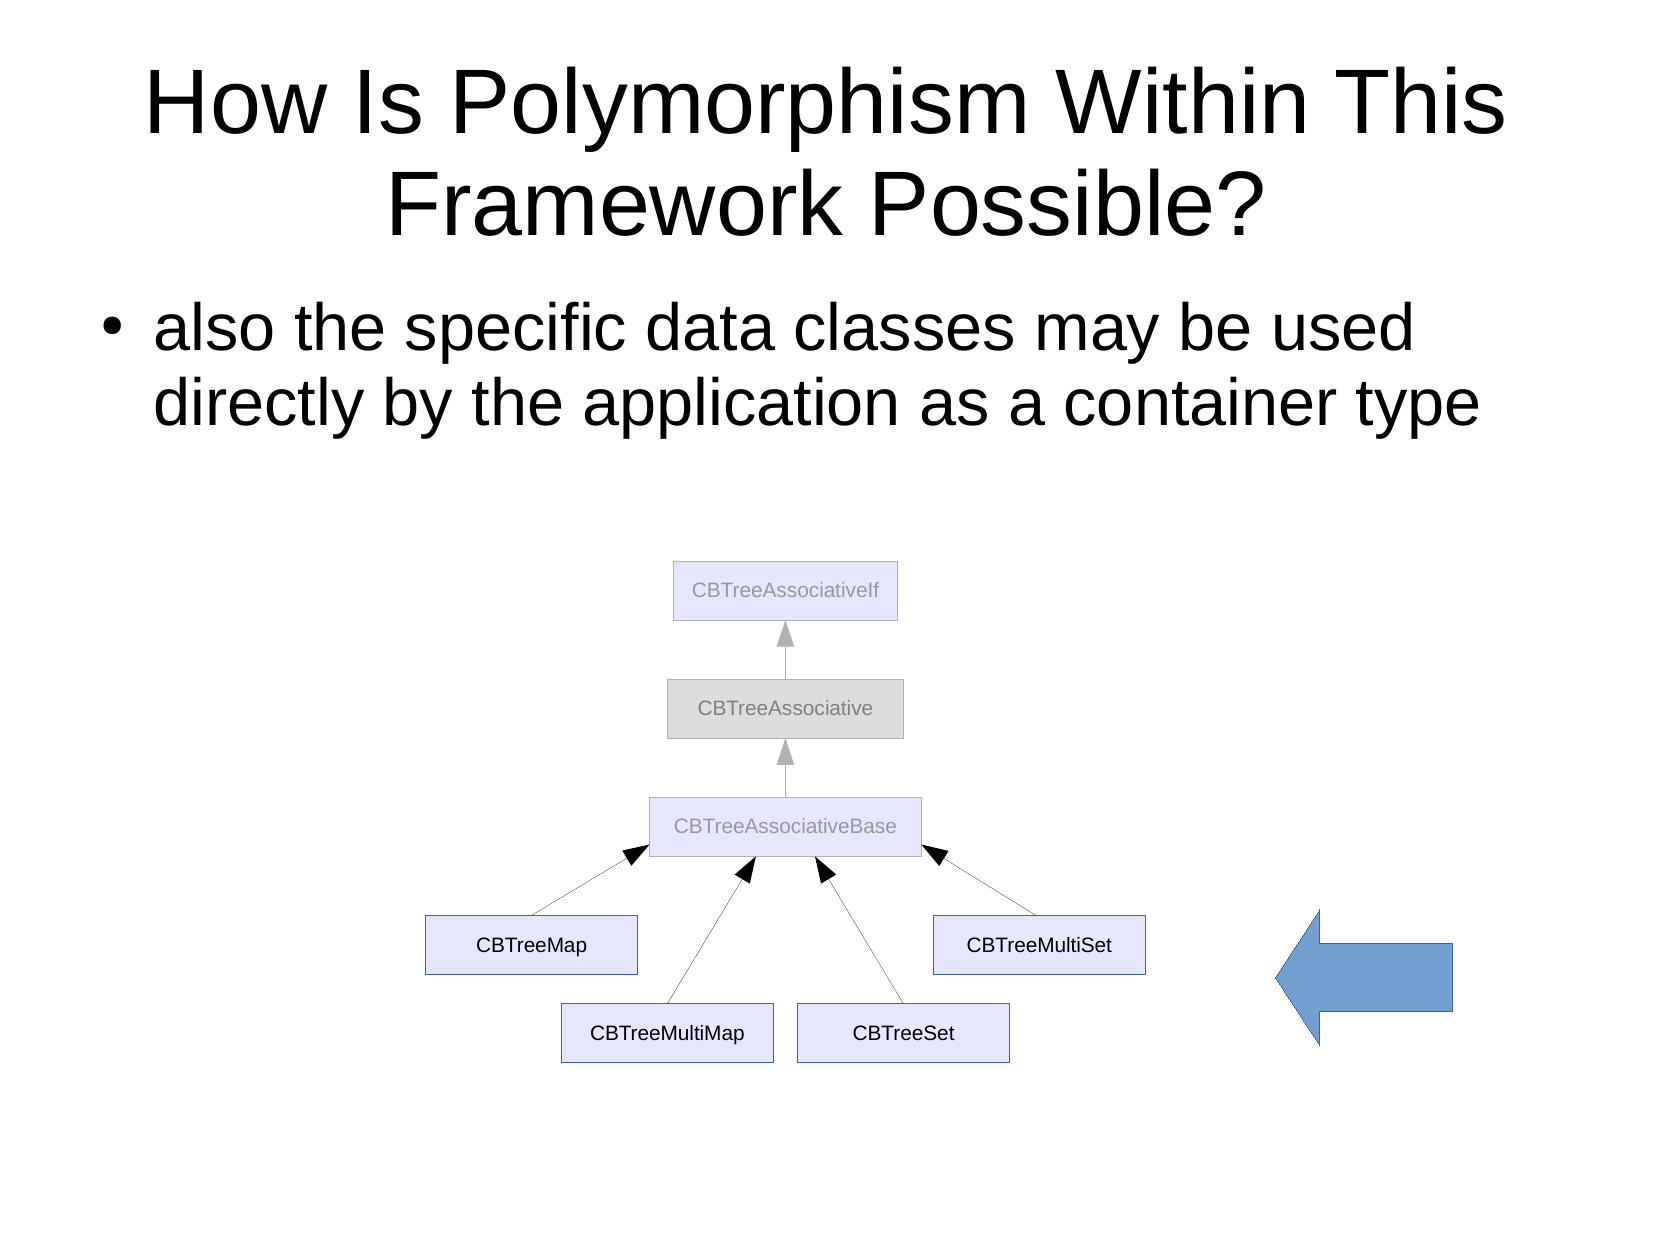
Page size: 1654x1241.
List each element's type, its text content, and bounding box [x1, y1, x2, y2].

text_box CBTreeMultiMap [561, 1003, 774, 1063]
text_box CBTreeMap [425, 915, 638, 975]
title How Is Polymorphism Within This Framework Possible? [82, 49, 1571, 257]
text_box CBTreeAssociativeBase [649, 797, 922, 857]
list also the specific data classes may be used directly by the application as a container type [669, 857, 902, 1010]
text_box CBTreeSet [797, 1003, 1010, 1063]
text_box CBTreeAssociative [667, 679, 904, 739]
text_box CBTreeMultiSet [933, 915, 1146, 975]
text_box CBTreeAssociativeIf [673, 561, 898, 621]
text_box [1275, 909, 1453, 1046]
list also the specific data classes may be used directly by the application as a container type [82, 290, 1571, 1010]
